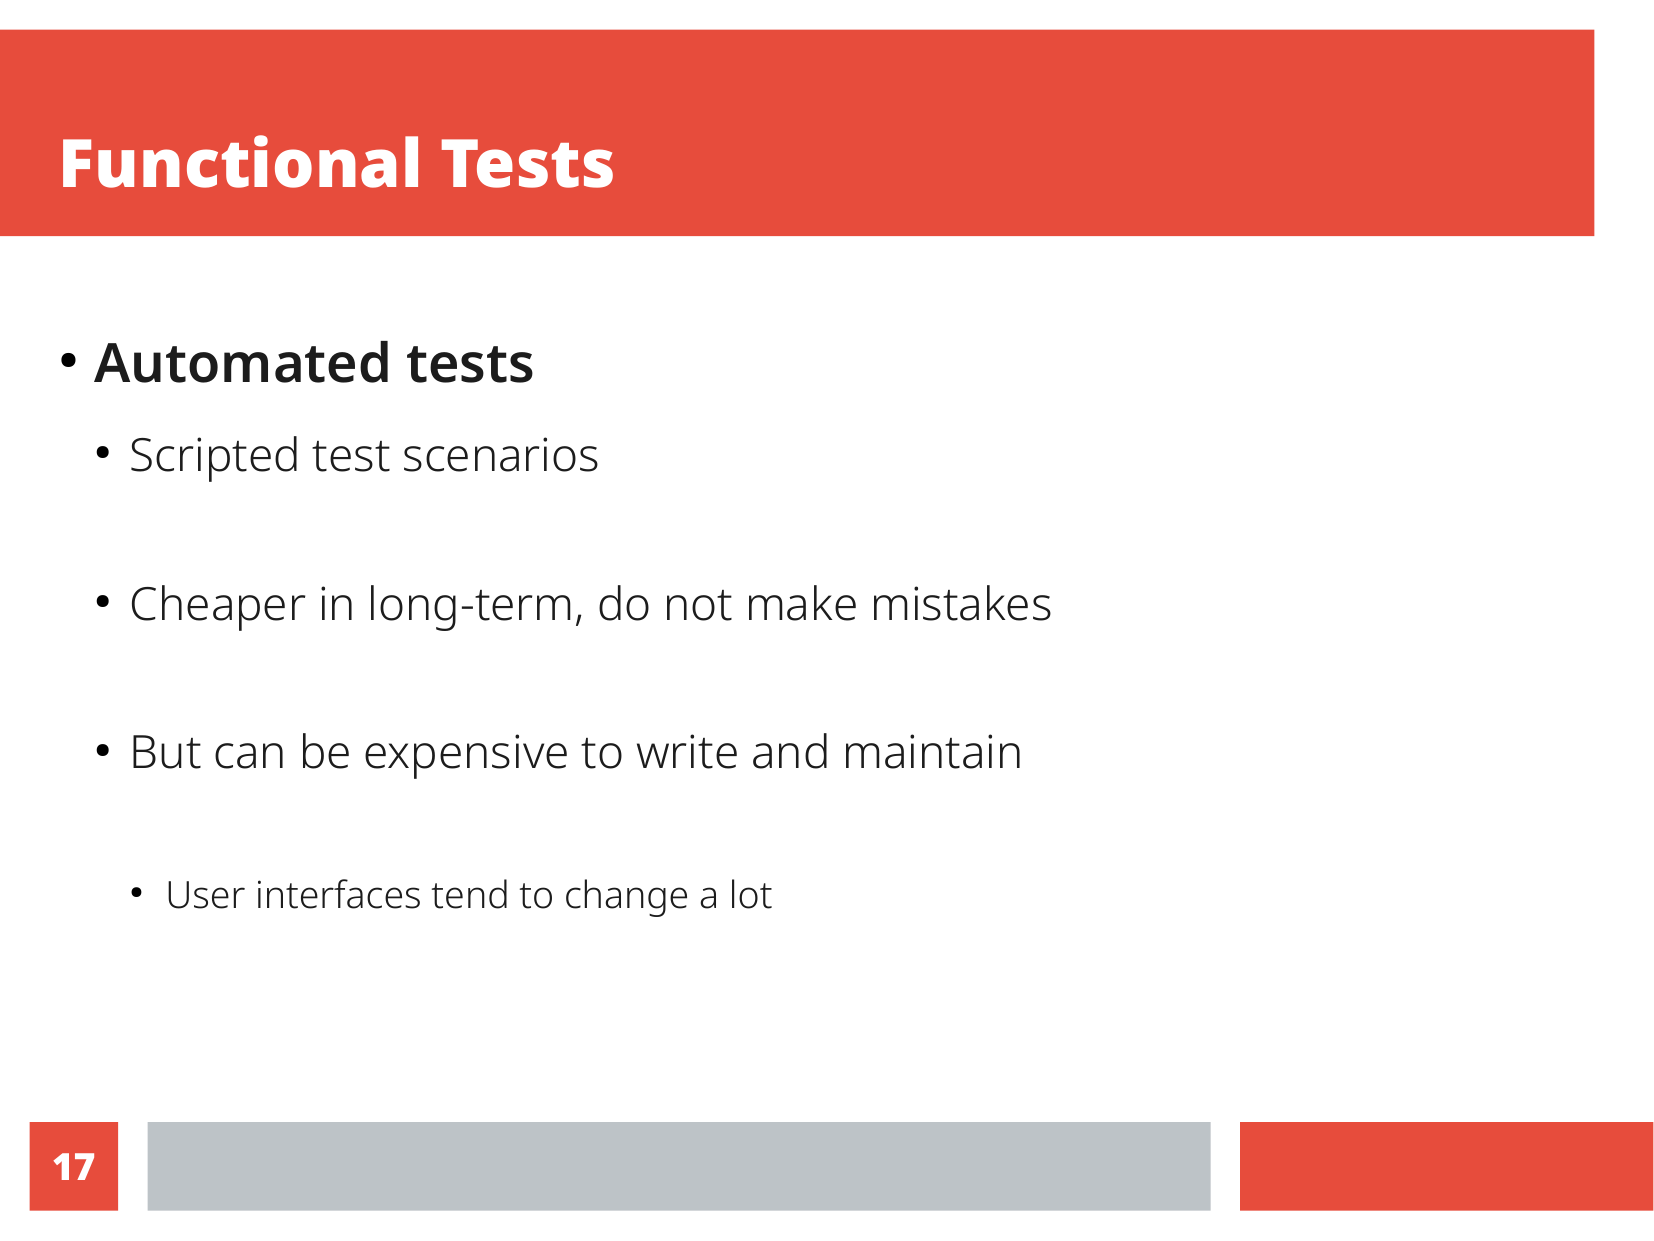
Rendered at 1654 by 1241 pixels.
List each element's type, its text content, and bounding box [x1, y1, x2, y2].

list Automated tests Scripted test scenarios Cheaper in long-term, do not make mistakes But can be expensive to write and maintain User interfaces tend to change a lot [59, 324, 1565, 1093]
title Functional Tests [59, 59, 1595, 207]
